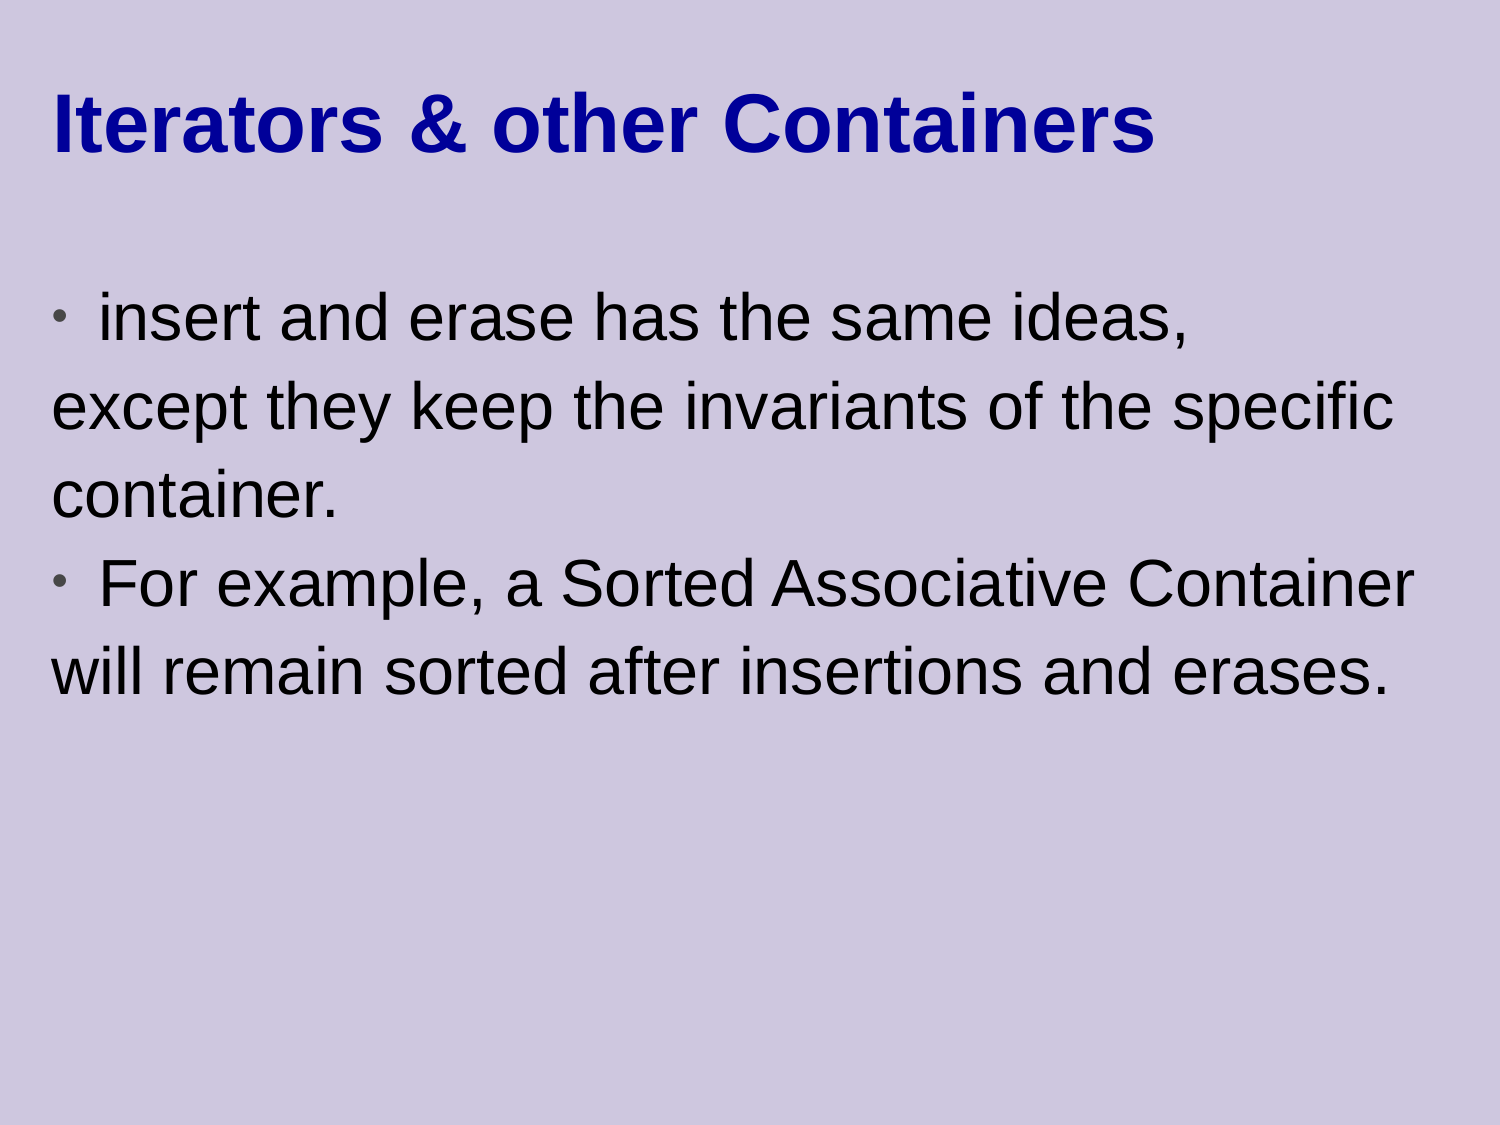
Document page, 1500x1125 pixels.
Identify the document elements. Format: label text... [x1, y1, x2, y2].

list insert and erase has the same ideas, except they keep the invariants of the specific container. For example, a Sorted Associative Container will remain sorted after insertions and erases. [36, 179, 1489, 832]
title Iterators & other Containers [37, 17, 1468, 179]
